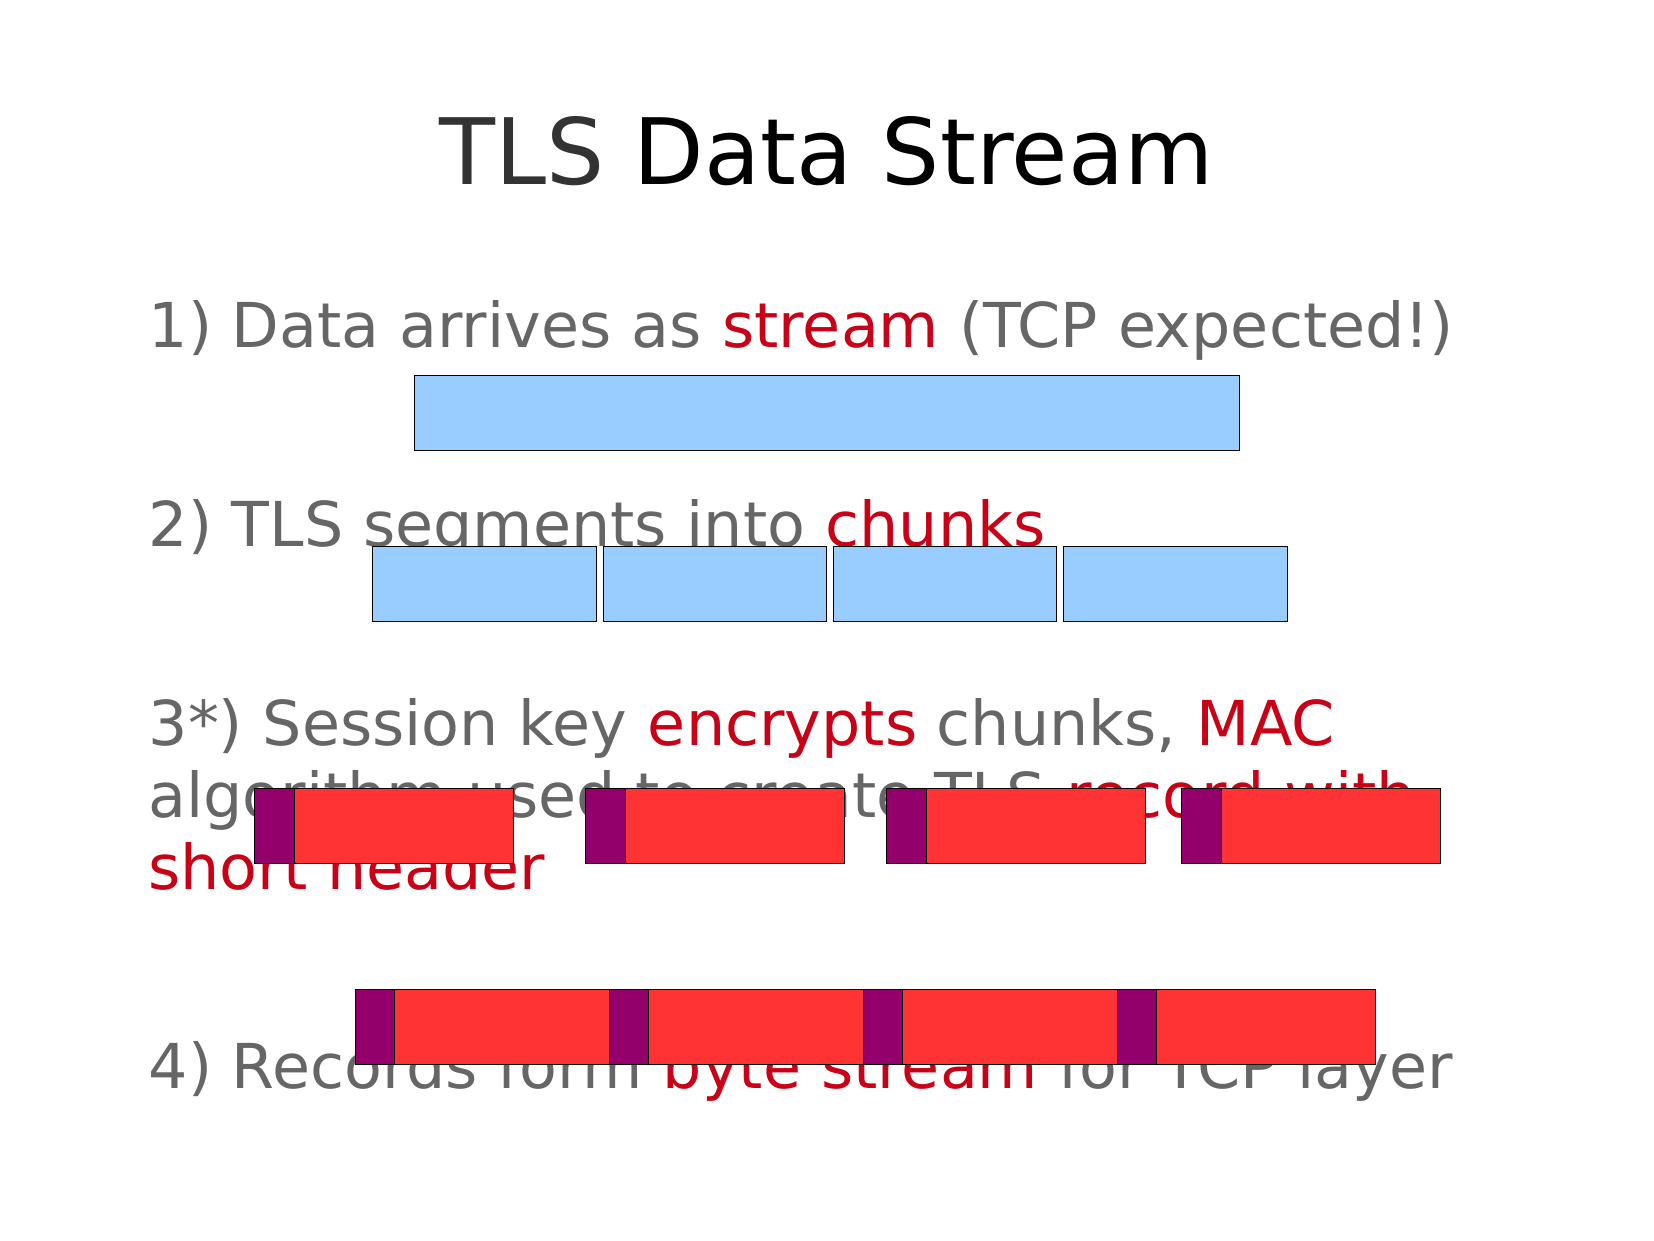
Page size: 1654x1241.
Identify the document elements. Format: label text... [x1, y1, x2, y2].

text_box [833, 546, 1057, 622]
list 1) Data arrives as stream (TCP expected!) 2) TLS segments into chunks 3*) Session key encrypts chunks, MAC algorithm used to create TLS record with short header 4) Records form byte stream for TCP layer [82, 290, 1571, 1109]
text_box [254, 788, 514, 864]
text_box [372, 546, 597, 622]
text_box [603, 546, 827, 622]
text_box [355, 989, 1376, 1065]
title TLS Data Stream [82, 49, 1571, 257]
text_box [1063, 546, 1288, 622]
text_box [585, 788, 845, 864]
text_box [886, 788, 1146, 864]
text_box [1181, 788, 1441, 864]
text_box [414, 375, 1240, 451]
